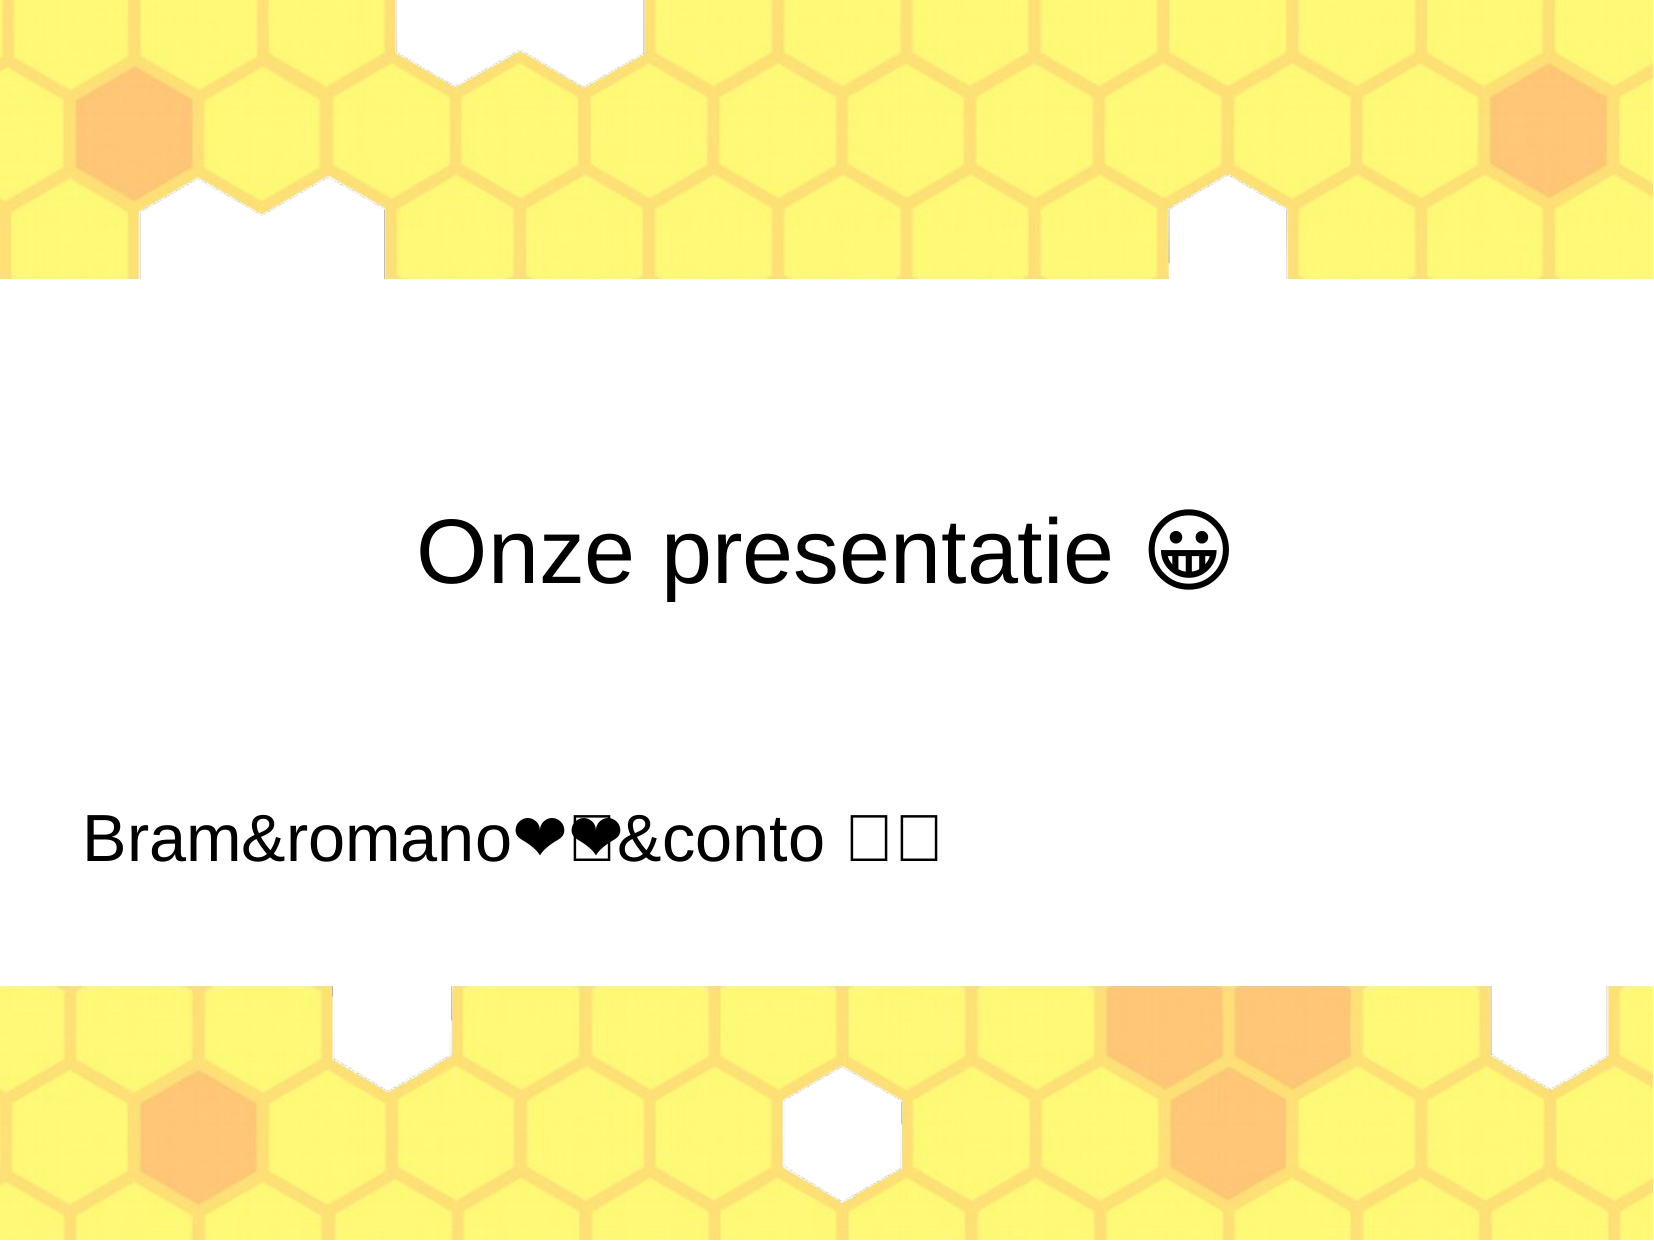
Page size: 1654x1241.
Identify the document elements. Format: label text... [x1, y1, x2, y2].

picture [0, 0, 1654, 279]
picture [0, 986, 1654, 1240]
subtitle Bram🤣&romano👨‍❤️‍💋‍👨&conto 👩‍🦯 [82, 744, 1571, 934]
title Onze presentatie 😀 [82, 418, 1571, 686]
